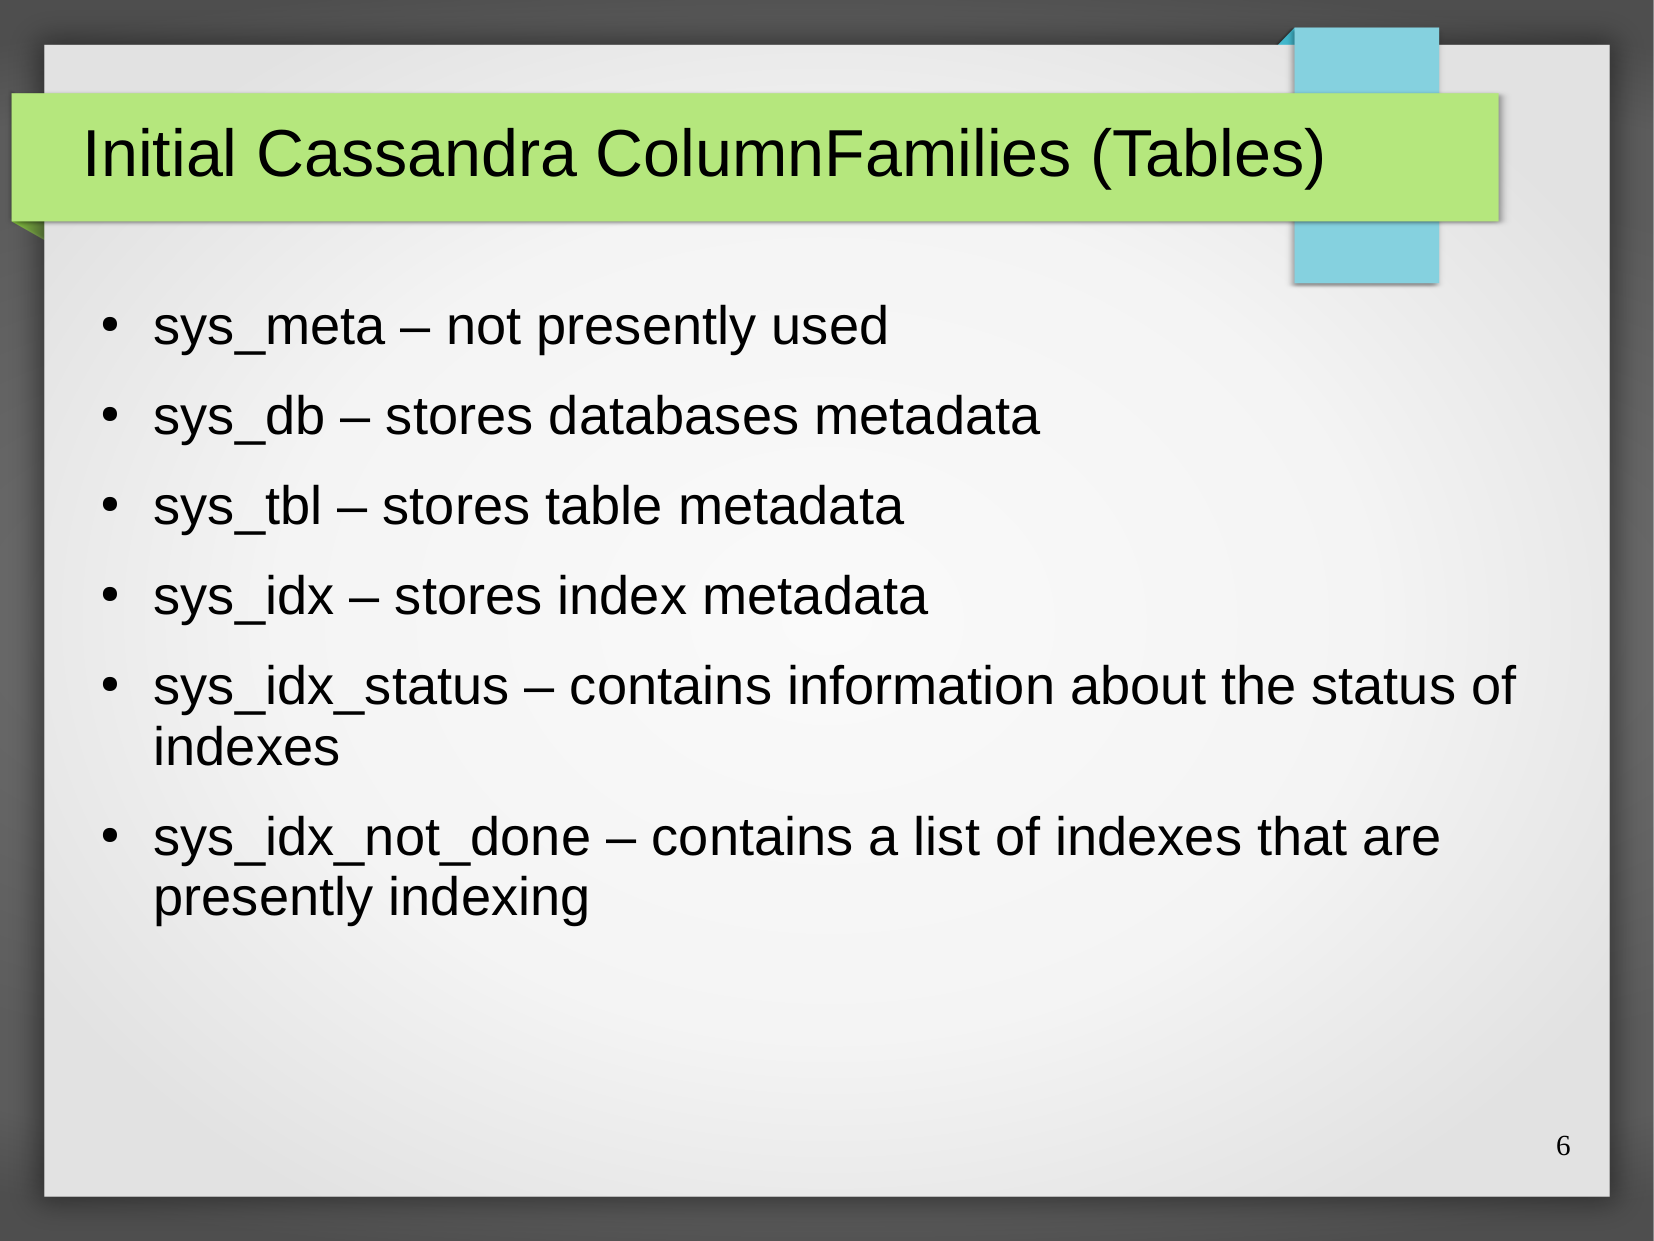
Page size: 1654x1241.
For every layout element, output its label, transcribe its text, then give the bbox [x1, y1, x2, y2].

title Initial Cassandra ColumnFamilies (Tables) [82, 94, 1531, 213]
list sys_meta – not presently used sys_db – stores databases metadata sys_tbl – stores table metadata sys_idx – stores index metadata sys_idx_status – contains information about the status of indexes sys_idx_not_done – contains a list of indexes that are presently indexing [82, 295, 1576, 1015]
picture [0, 0, 1654, 1241]
